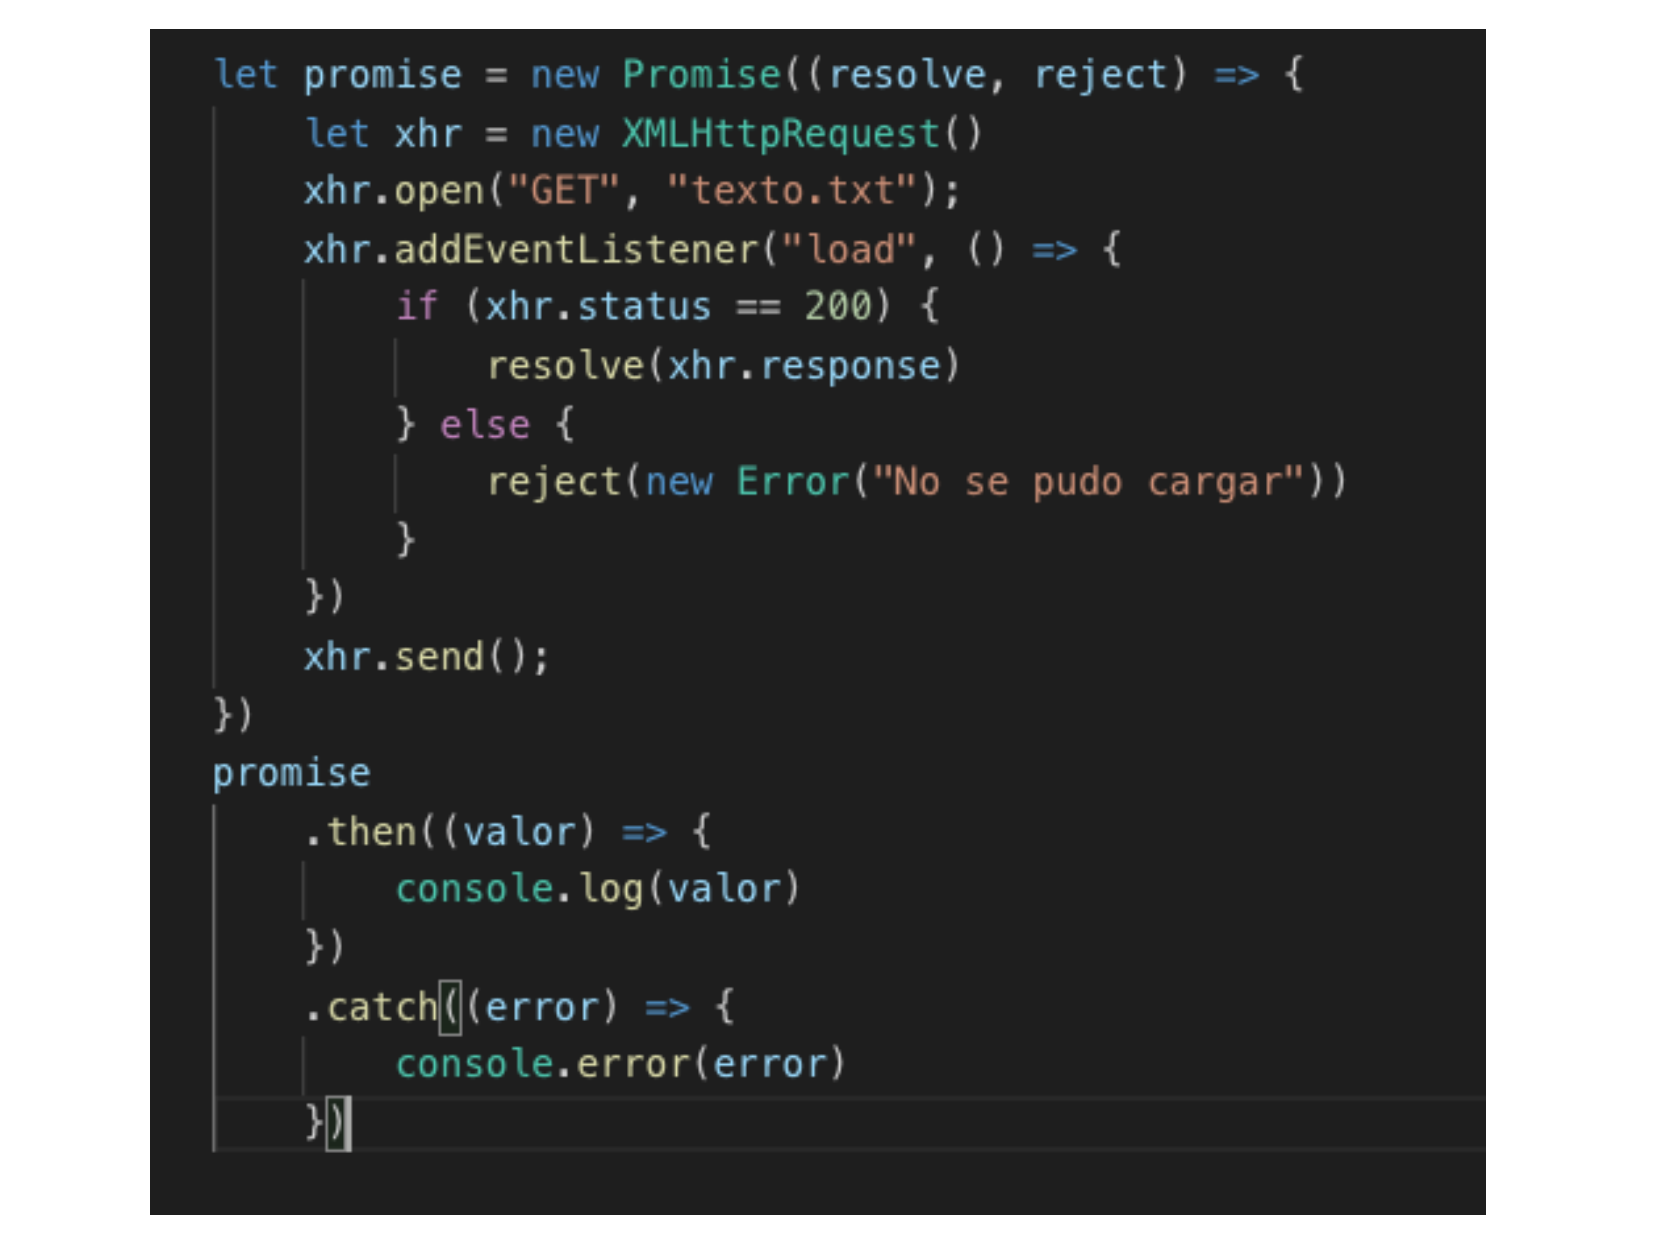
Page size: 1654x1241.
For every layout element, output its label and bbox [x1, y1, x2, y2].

picture [150, 29, 1486, 1216]
